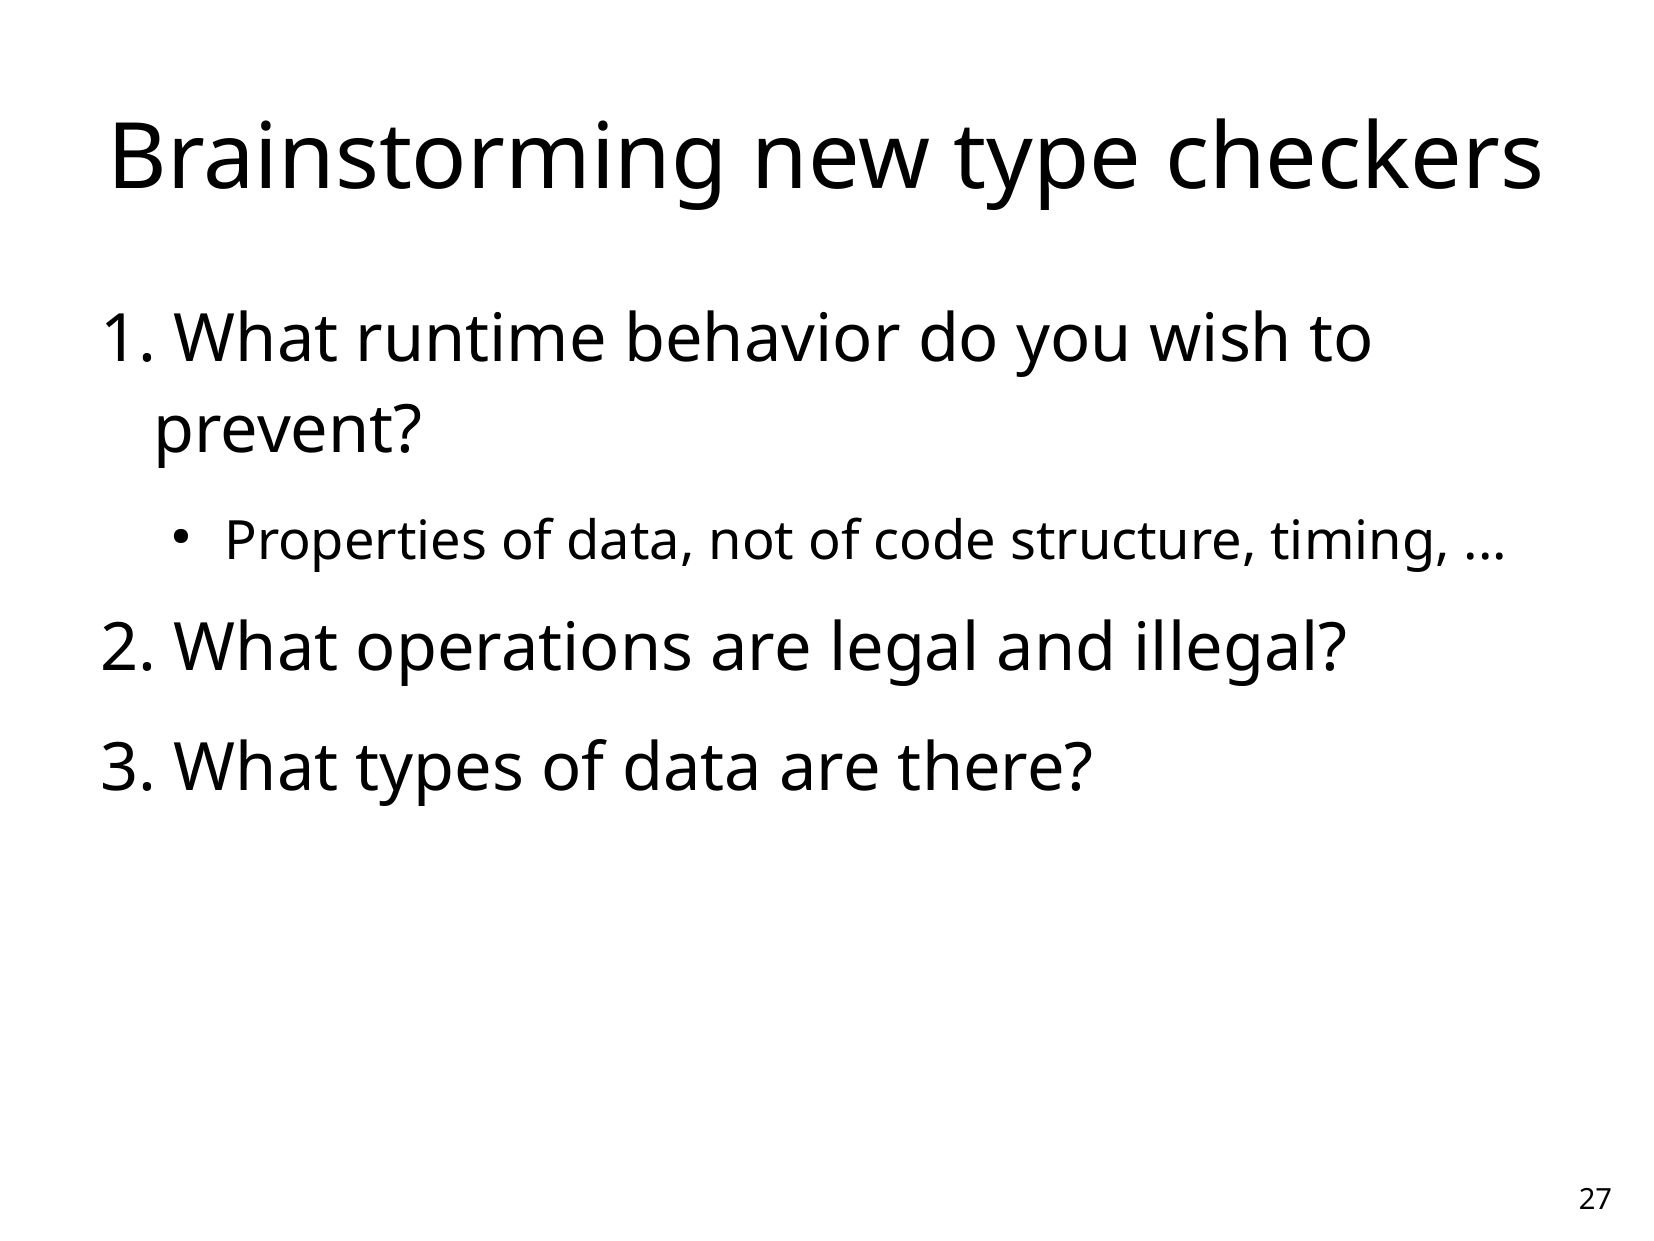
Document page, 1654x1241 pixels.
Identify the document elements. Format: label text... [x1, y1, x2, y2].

title Brainstorming new type checkers [82, 49, 1571, 257]
list What runtime behavior do you wish to prevent? Properties of data, not of code structure, timing, ... What operations are legal and illegal? What types of data are there? [82, 290, 1613, 1010]
